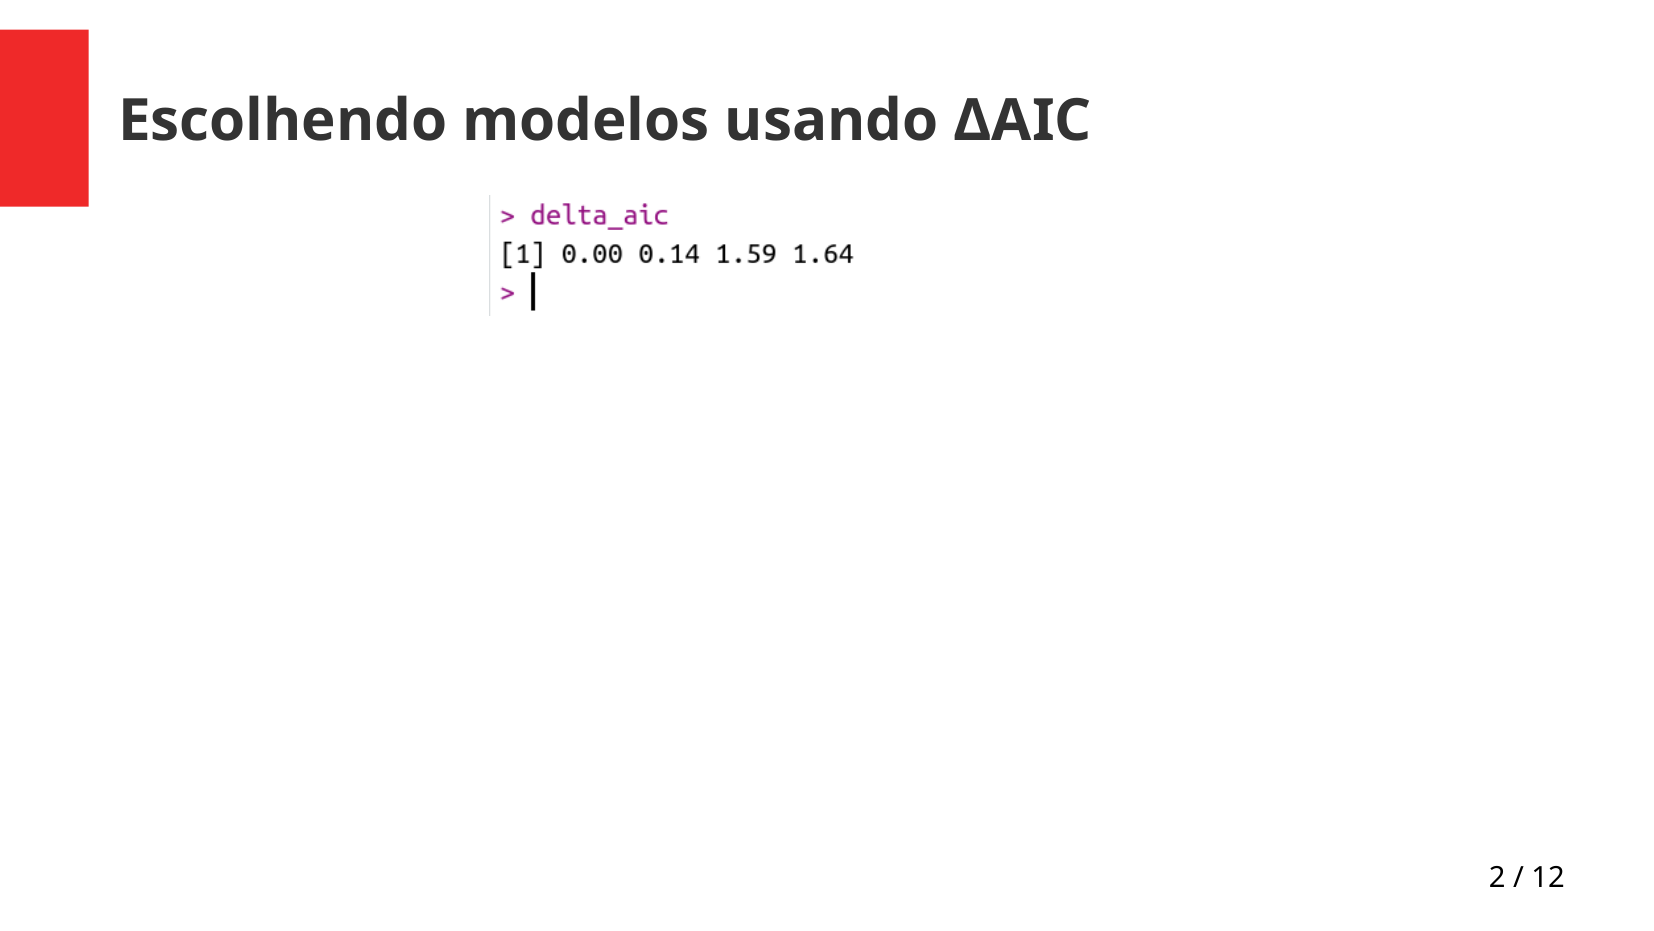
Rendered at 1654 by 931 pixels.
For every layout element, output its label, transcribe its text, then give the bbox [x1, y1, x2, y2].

title Escolhendo modelos usando ΔAIC [118, 29, 1595, 207]
picture [489, 195, 1165, 316]
